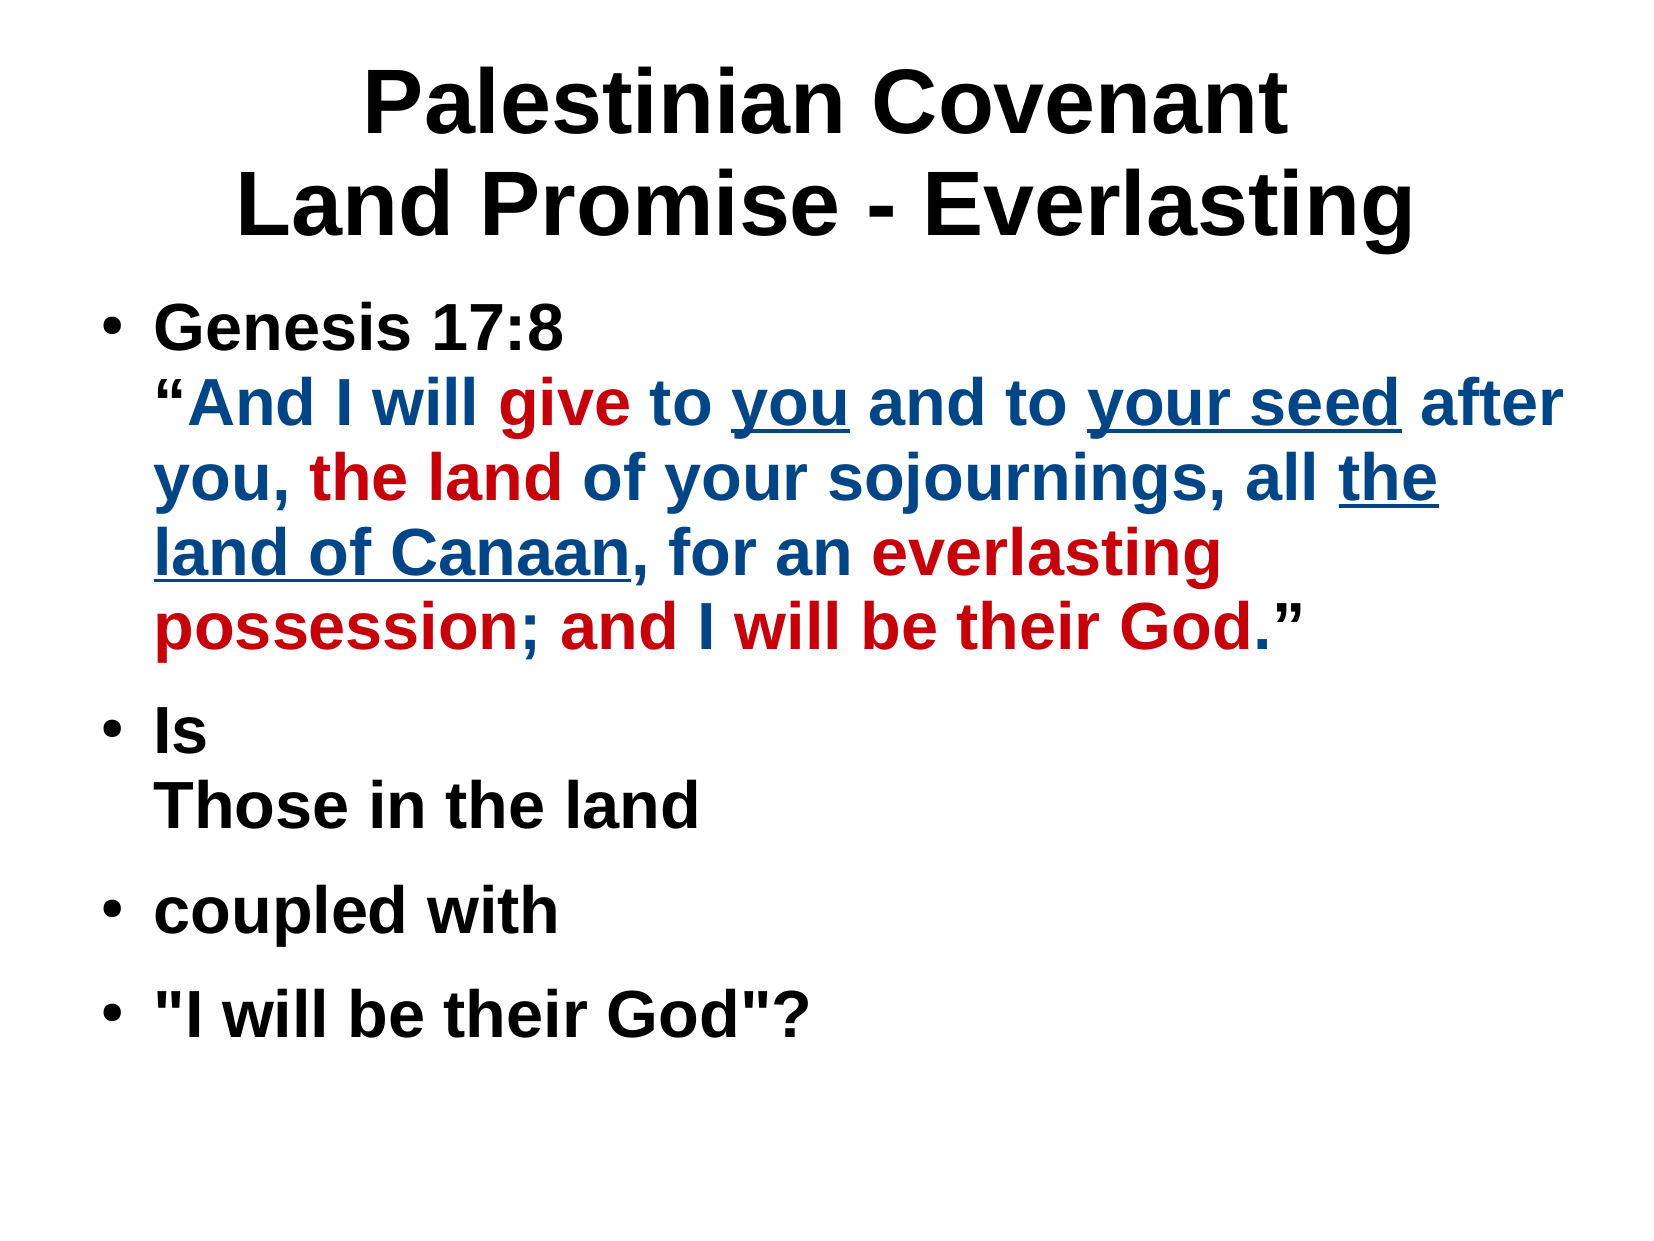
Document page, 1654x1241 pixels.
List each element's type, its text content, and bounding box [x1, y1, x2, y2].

list Genesis 17:8 “And I will give to you and to your seed after you, the land of your sojournings, all the land of Canaan, for an everlasting possession; and I will be their God.” Is Those in the land coupled with "I will be their God"? [82, 290, 1571, 1127]
title Palestinian Covenant Land Promise - Everlasting [82, 49, 1571, 257]
